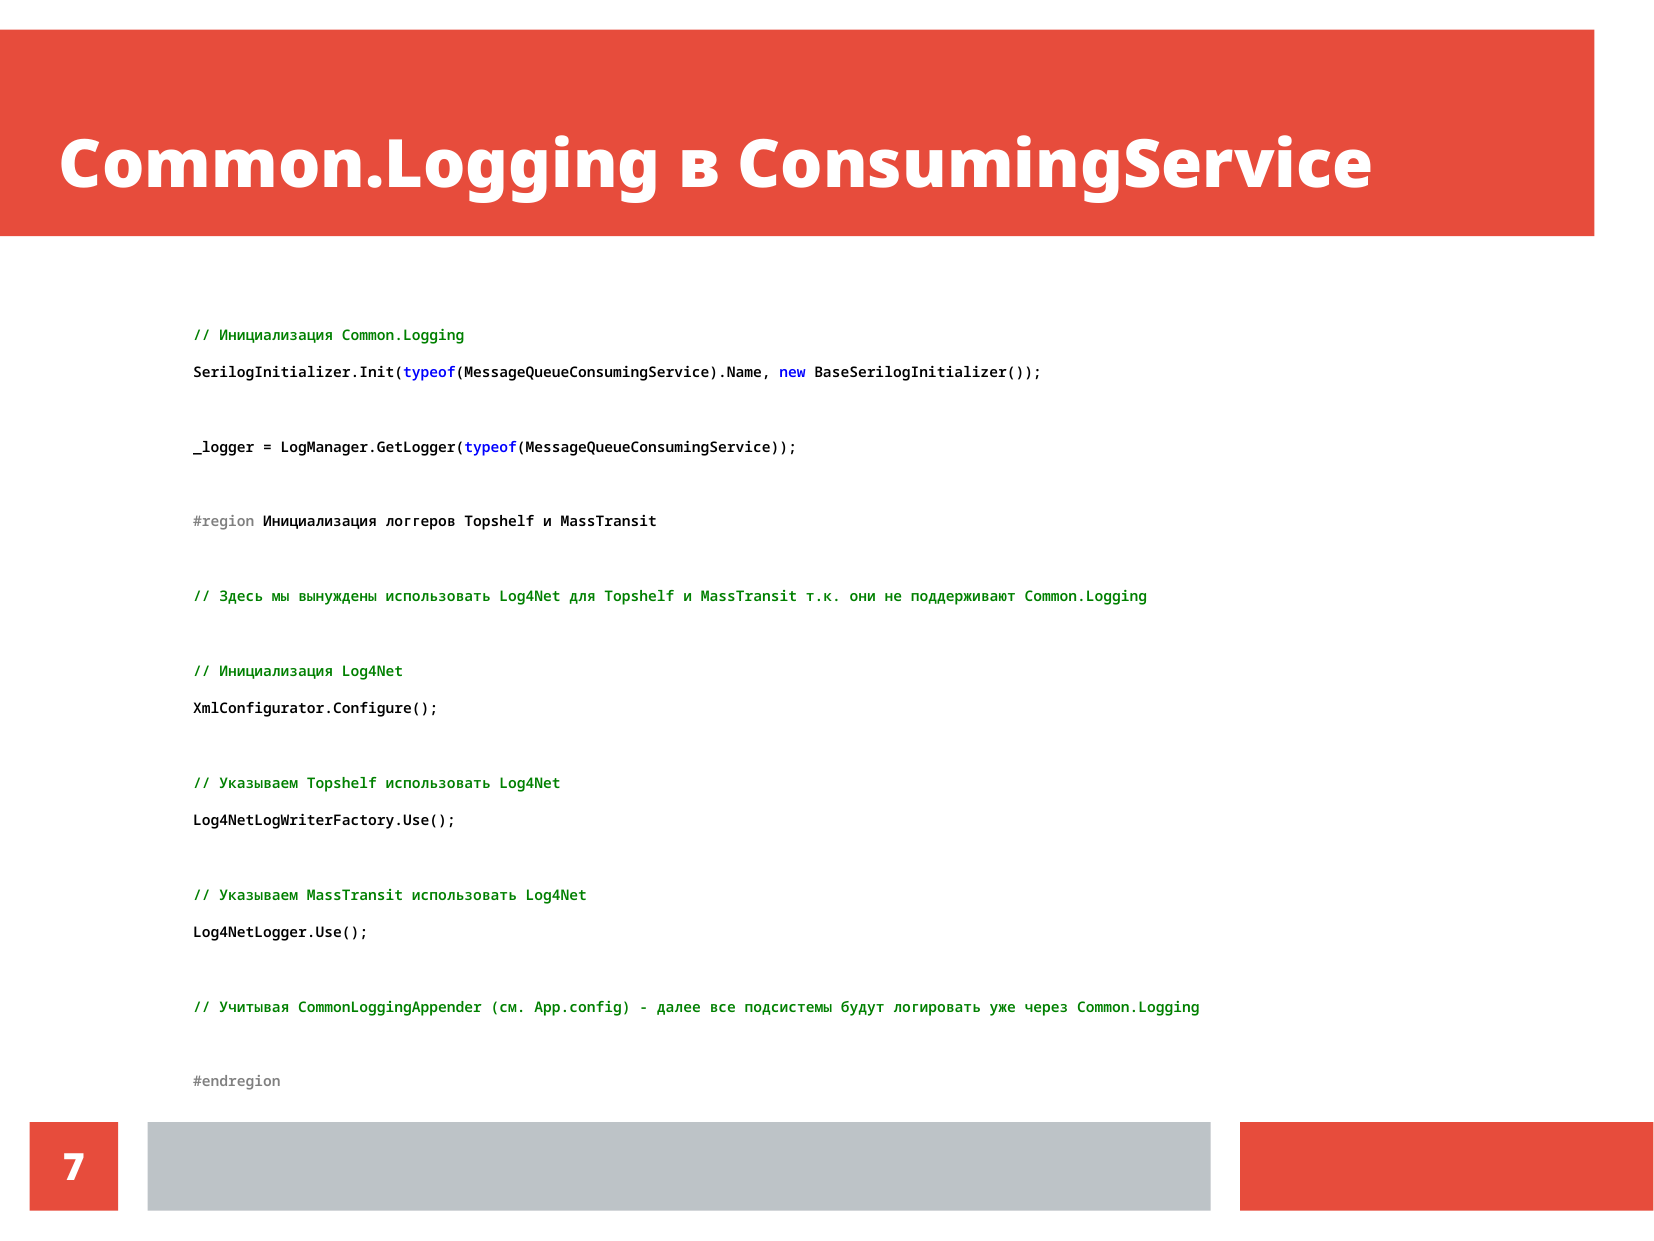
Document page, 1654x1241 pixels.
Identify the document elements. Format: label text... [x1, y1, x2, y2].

list // Инициализация Common.Logging SerilogInitializer.Init(typeof(MessageQueueConsumingService).Name, new BaseSerilogInitializer()); _logger = LogManager.GetLogger(typeof(MessageQueueConsumingService)); #region Инициализация логгеров Topshelf и MassTransit // Здесь мы вынуждены использовать Log4Net для Topshelf и MassTransit т.к. они не поддерживают Common.Logging // Инициализация Log4Net XmlConfigurator.Configure(); // Указываем Topshelf использовать Log4Net Log4NetLogWriterFactory.Use(); // Указываем MassTransit использовать Log4Net Log4NetLogger.Use(); // Учитывая CommonLoggingAppender (см. App.config) - далее все подсистемы будут логировать уже через Common.Logging #endregion [53, 324, 1560, 1093]
title Common.Logging в ConsumingService [59, 59, 1595, 207]
